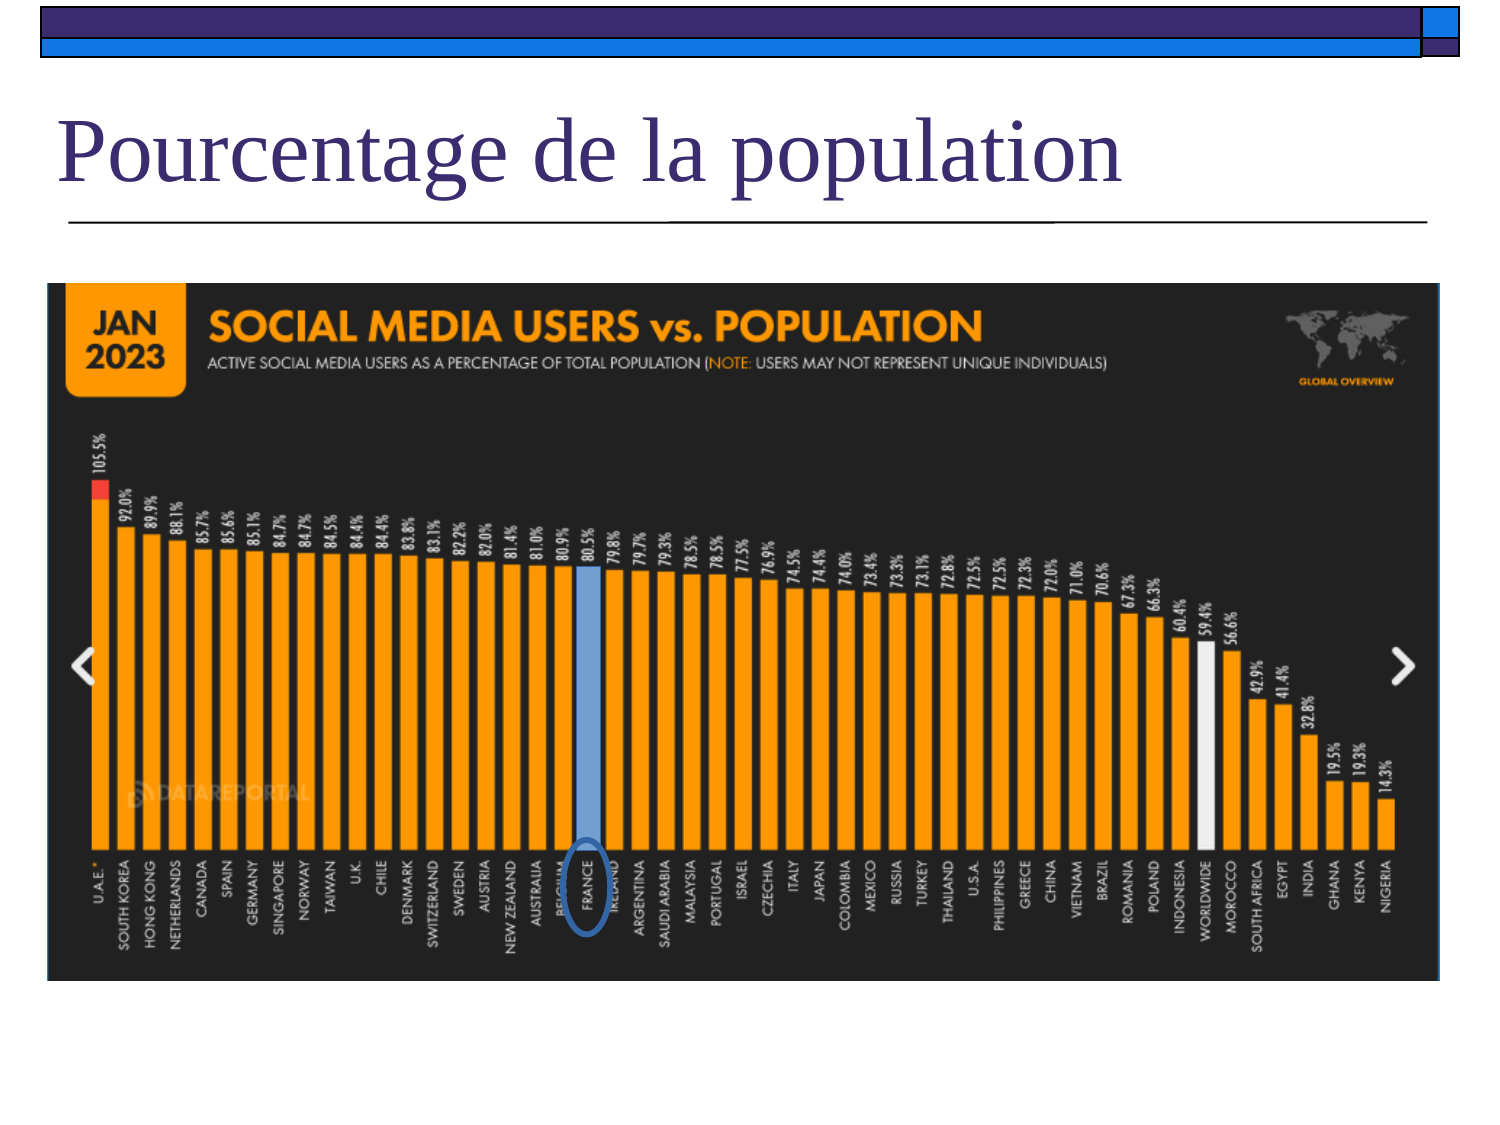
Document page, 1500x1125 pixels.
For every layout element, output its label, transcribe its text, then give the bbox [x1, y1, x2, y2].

picture [47, 283, 1440, 981]
text_box [576, 566, 601, 843]
title Pourcentage de la population [41, 82, 1459, 208]
text_box [576, 843, 597, 851]
